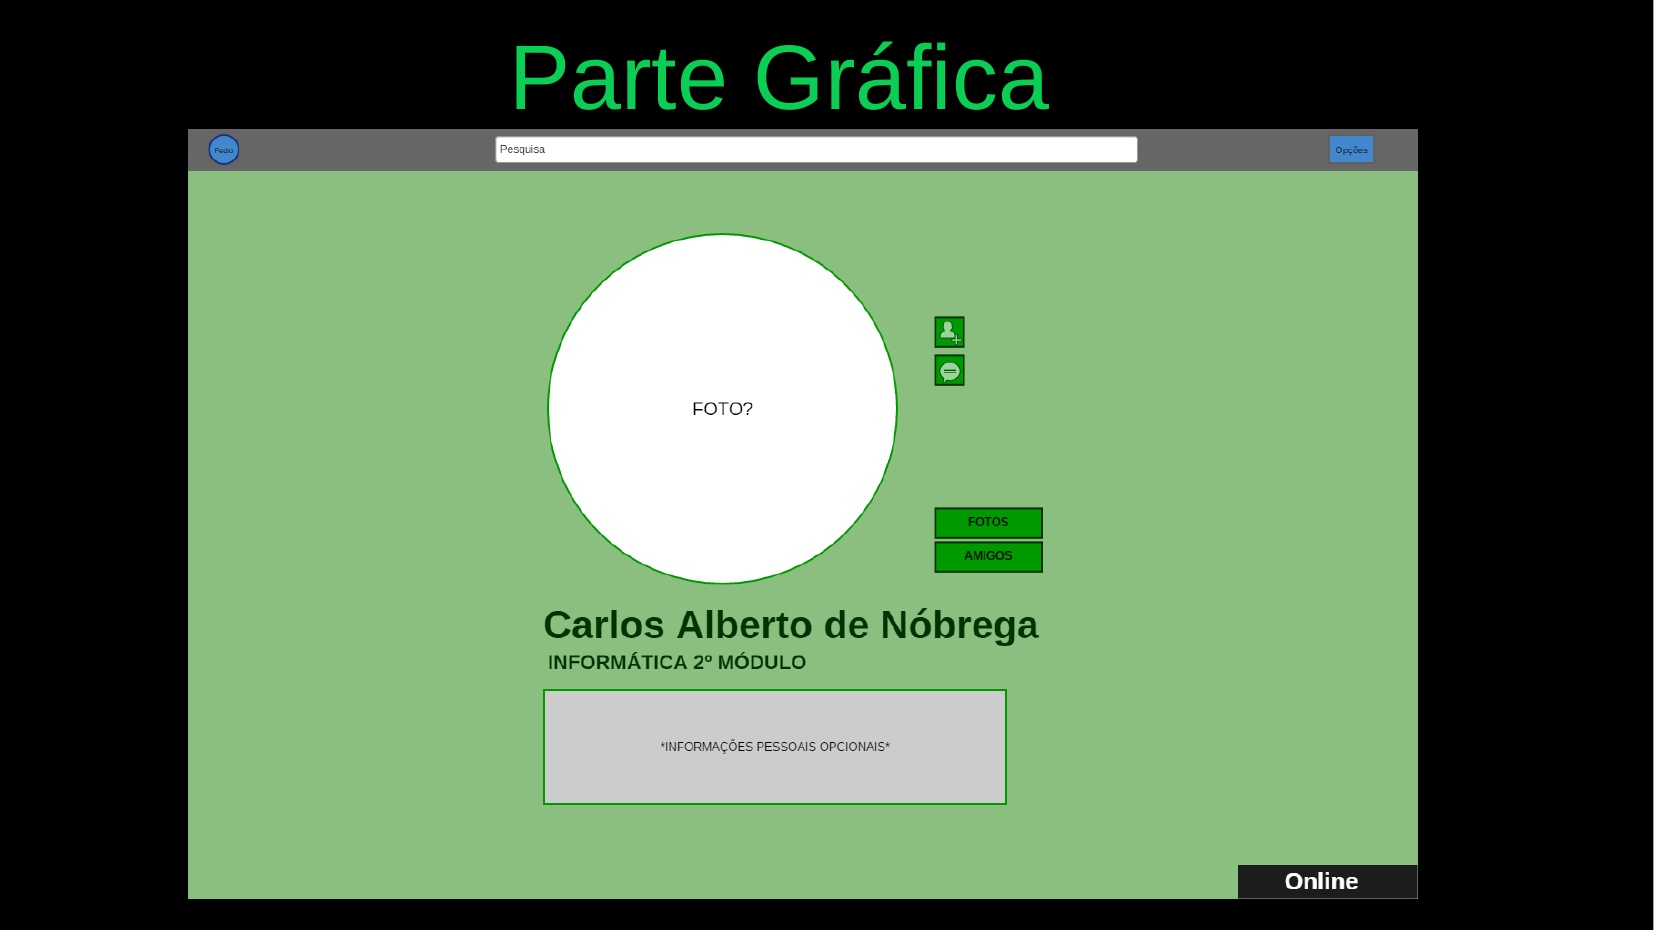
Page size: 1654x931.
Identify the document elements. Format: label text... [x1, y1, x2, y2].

title Parte Gráfica [35, 0, 1524, 156]
picture [188, 129, 1418, 899]
